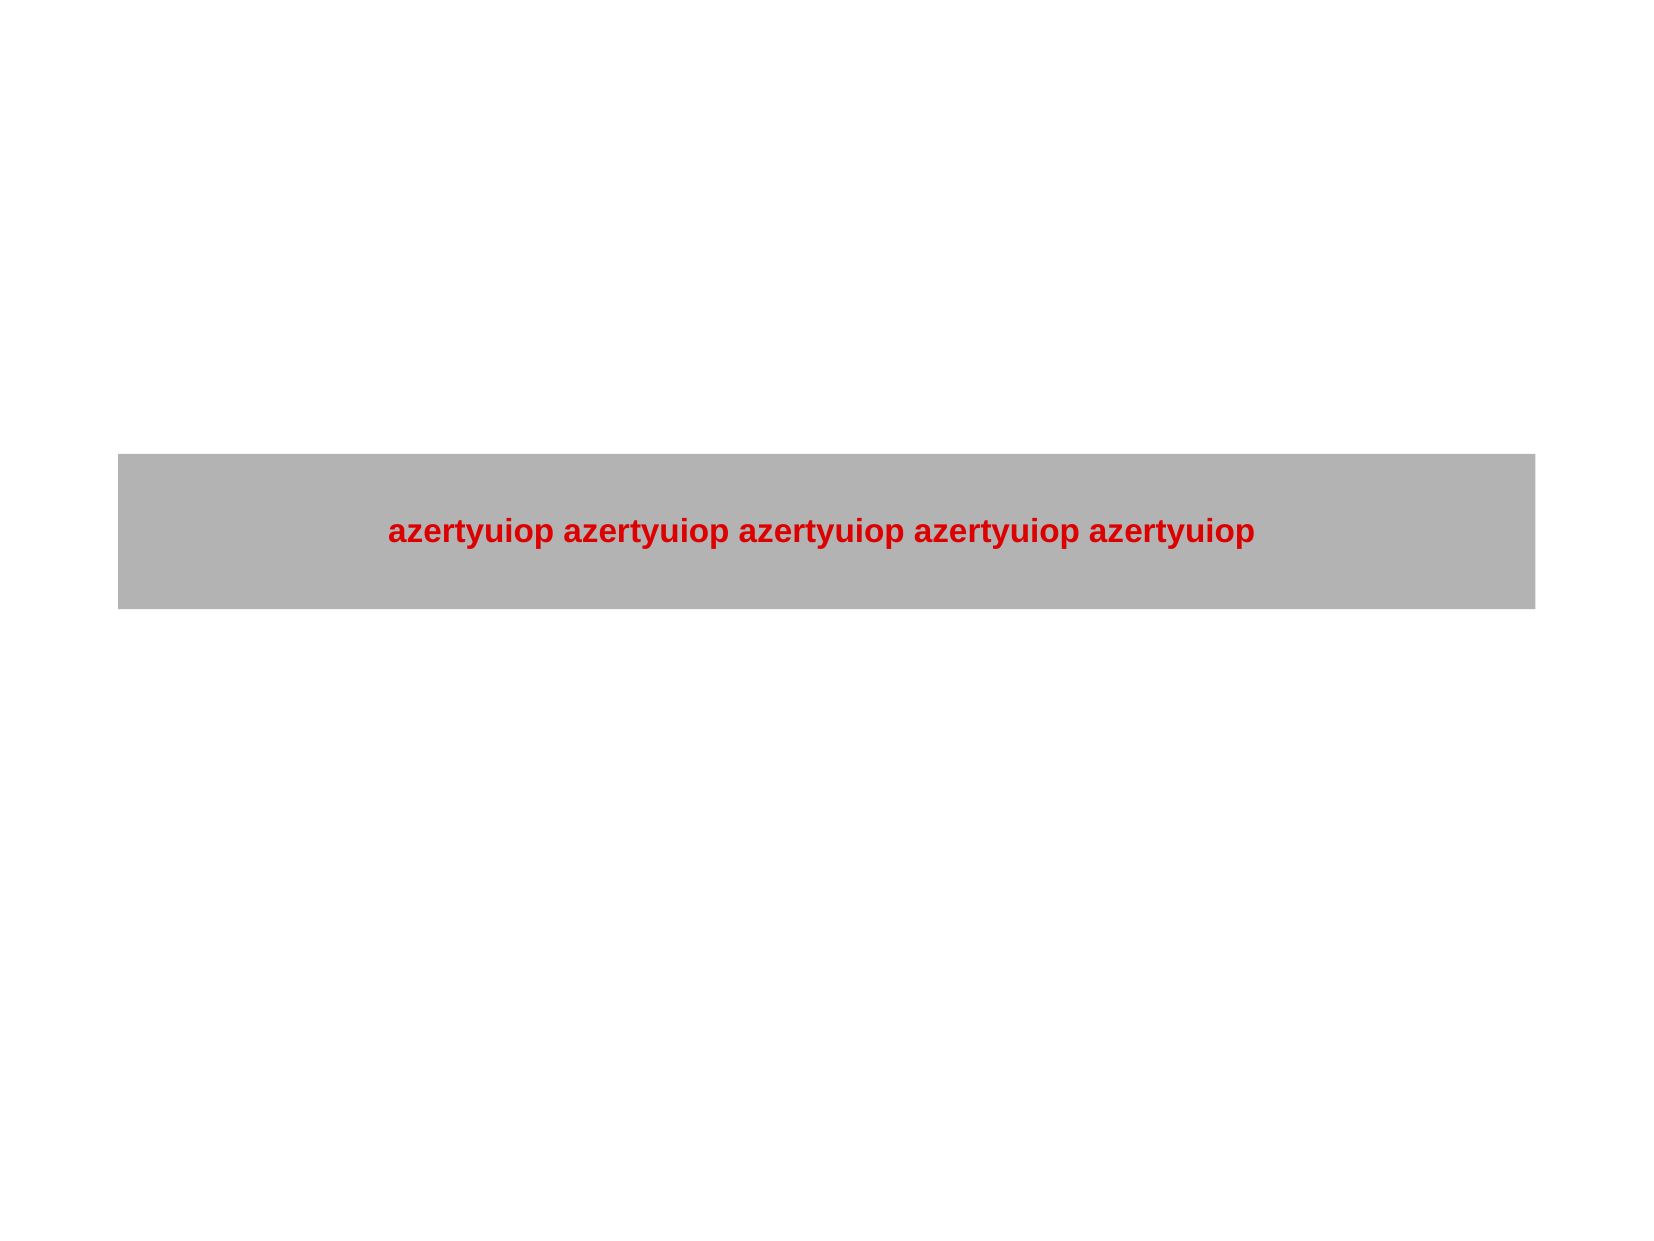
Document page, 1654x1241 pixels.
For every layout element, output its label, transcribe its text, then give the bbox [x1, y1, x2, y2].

text_box azertyuiop azertyuiop azertyuiop azertyuiop azertyuiop [118, 472, 1536, 591]
